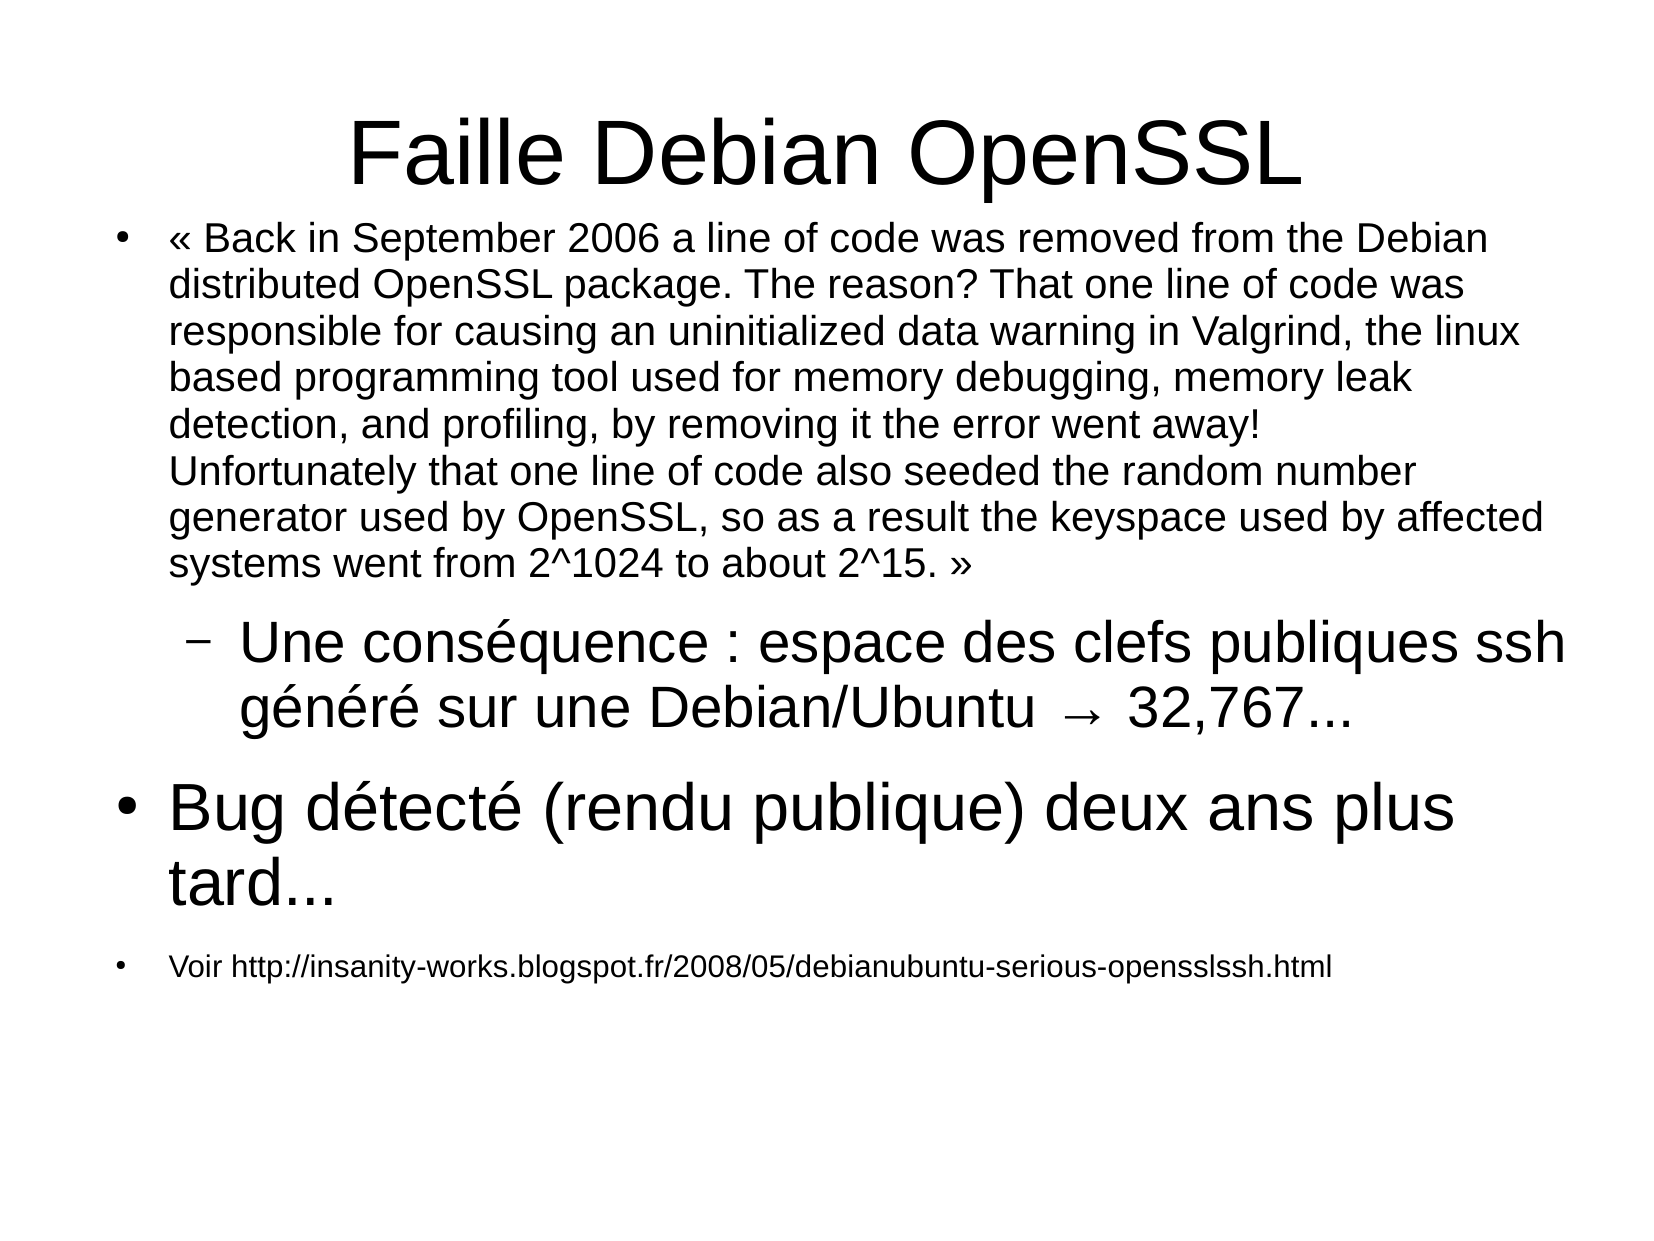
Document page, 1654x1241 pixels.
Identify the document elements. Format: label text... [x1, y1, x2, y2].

title Faille Debian OpenSSL [82, 49, 1571, 257]
list « Back in September 2006 a line of code was removed from the Debian distributed OpenSSL package. The reason? That one line of code was responsible for causing an uninitialized data warning in Valgrind, the linux based programming tool used for memory debugging, memory leak detection, and profiling, by removing it the error went away! Unfortunately that one line of code also seeded the random number generator used by OpenSSL, so as a result the keyspace used by affected systems went from 2^1024 to about 2^15. » Une conséquence : espace des clefs publiques ssh généré sur une Debian/Ubuntu → 32,767... Bug détecté (rendu publique) deux ans plus tard... Voir http://insanity-works.blogspot.fr/2008/05/debianubuntu-serious-opensslssh.html [97, 214, 1586, 1127]
